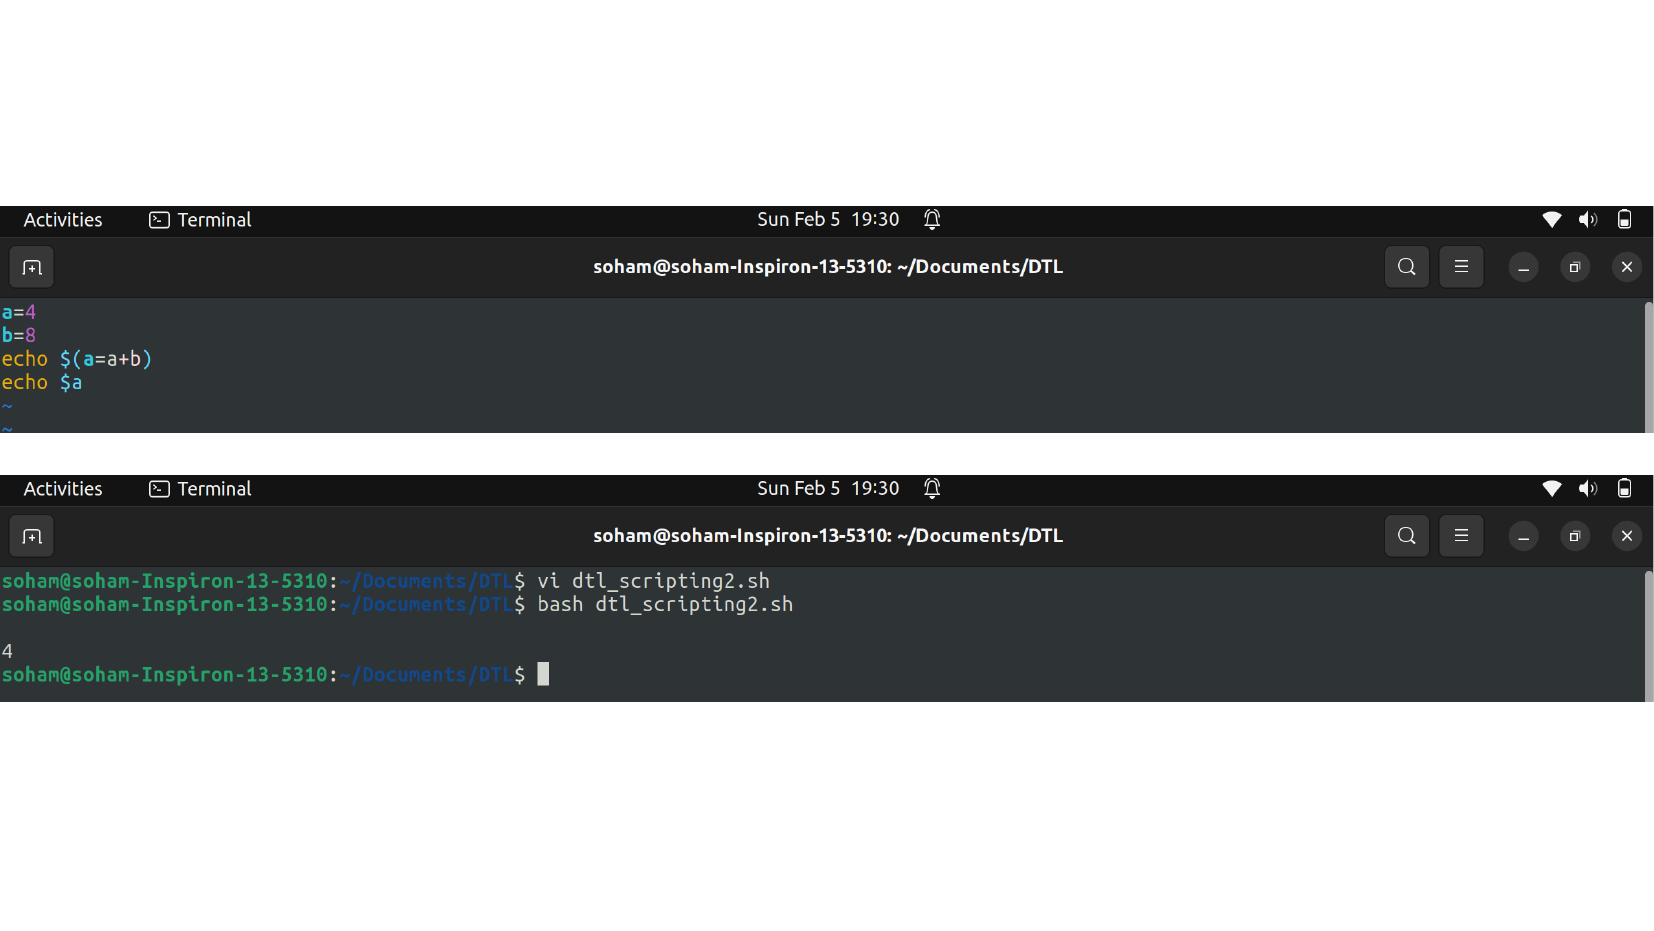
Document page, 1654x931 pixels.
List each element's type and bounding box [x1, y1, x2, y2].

picture [0, 206, 1654, 433]
picture [0, 475, 1654, 702]
